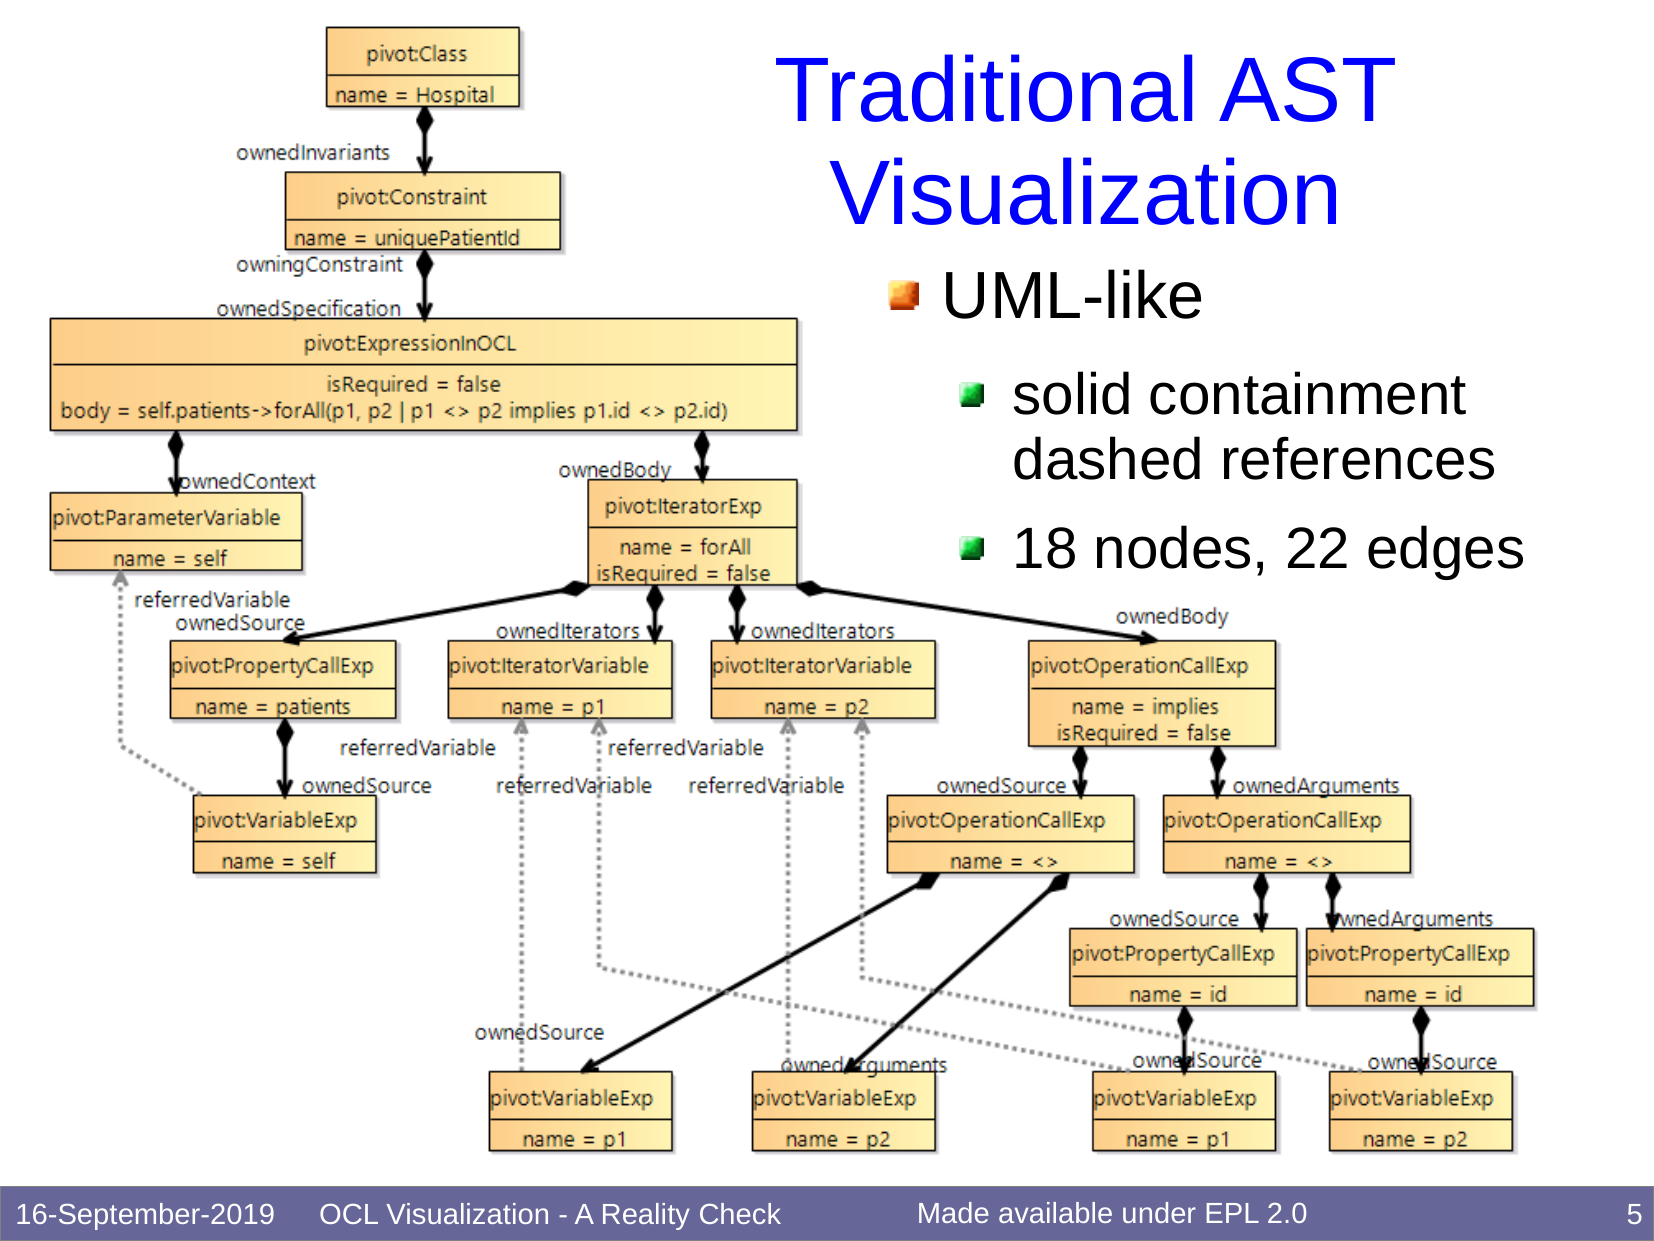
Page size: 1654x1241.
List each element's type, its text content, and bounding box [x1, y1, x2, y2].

list UML-like solid containment dashed references 18 nodes, 22 edges [871, 257, 1573, 606]
picture [45, 22, 1543, 1160]
title Traditional AST Visualization [676, 36, 1497, 247]
